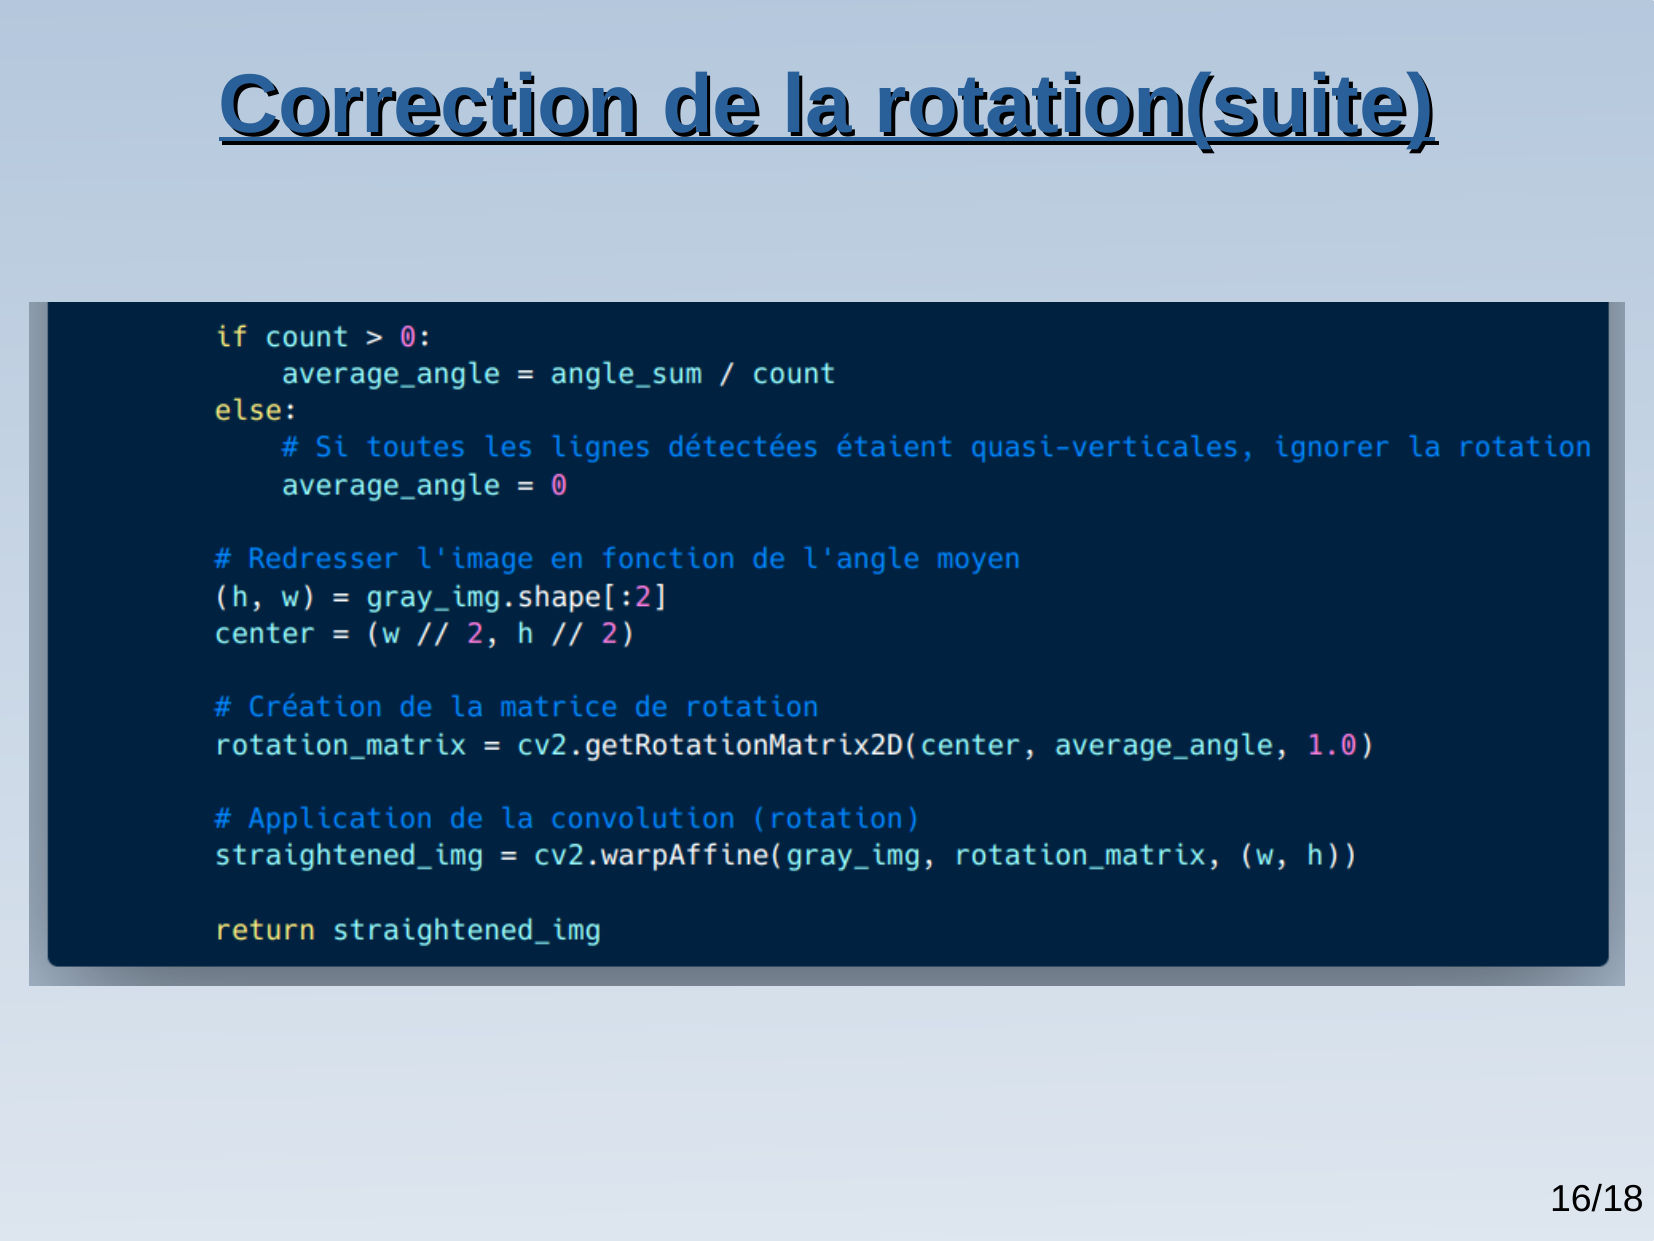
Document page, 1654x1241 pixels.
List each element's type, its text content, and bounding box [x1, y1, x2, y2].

title Correction de la rotation(suite) [82, 0, 1571, 207]
picture [29, 302, 1625, 986]
